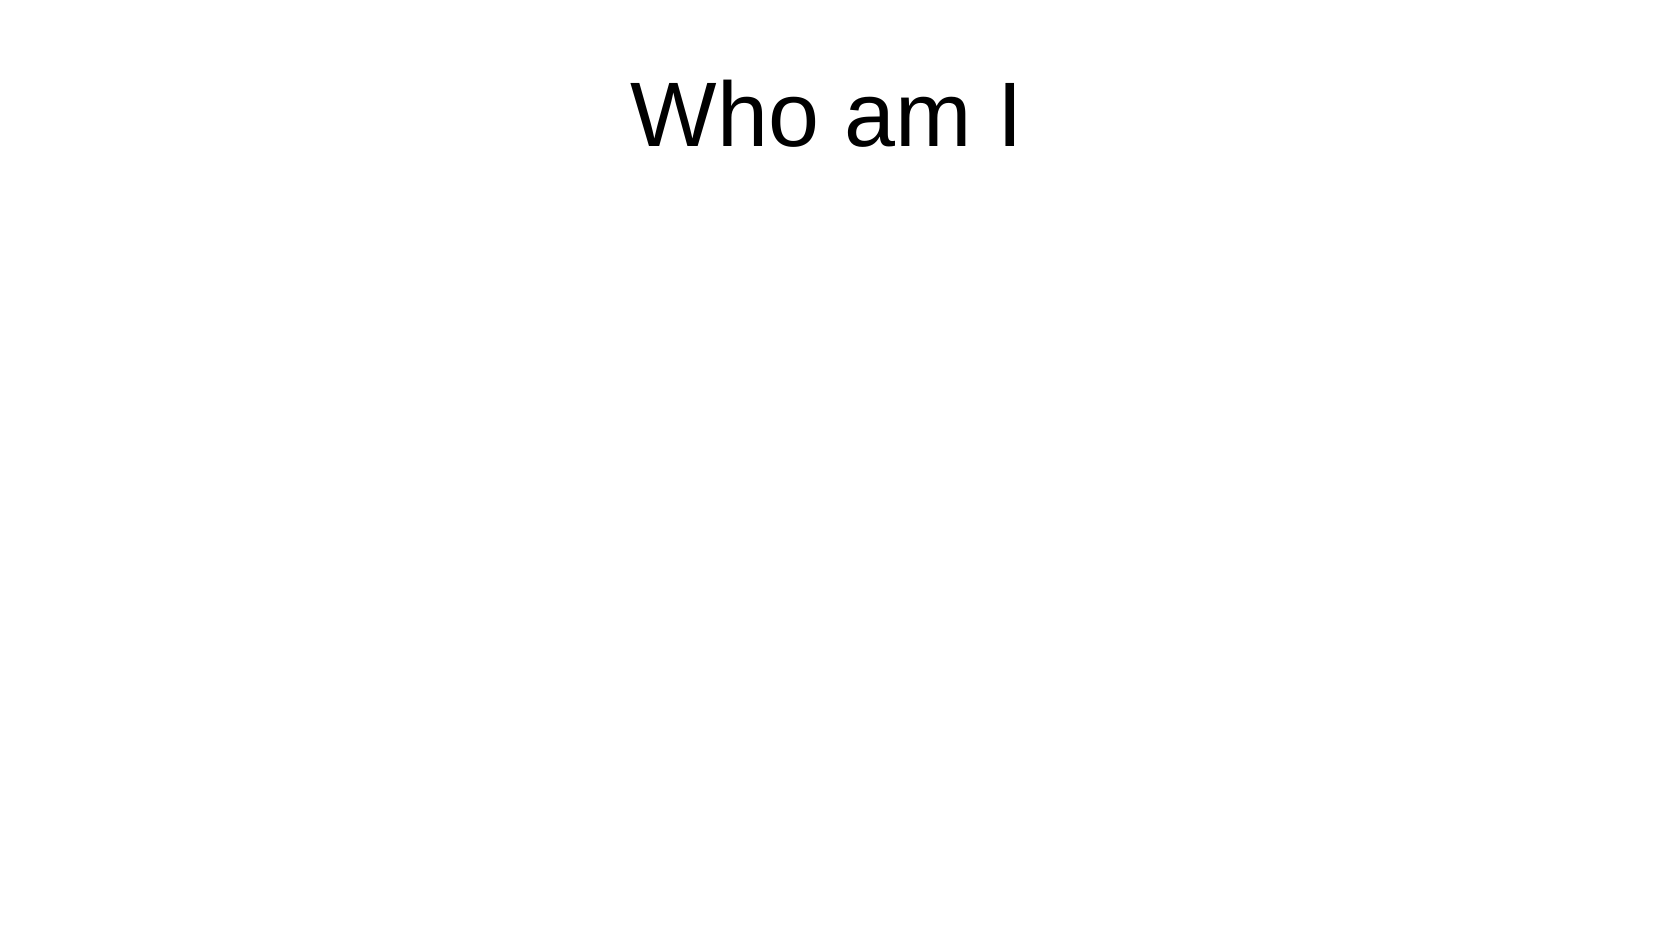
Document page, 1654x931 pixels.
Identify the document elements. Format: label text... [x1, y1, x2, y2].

title Who am I [82, 37, 1571, 193]
